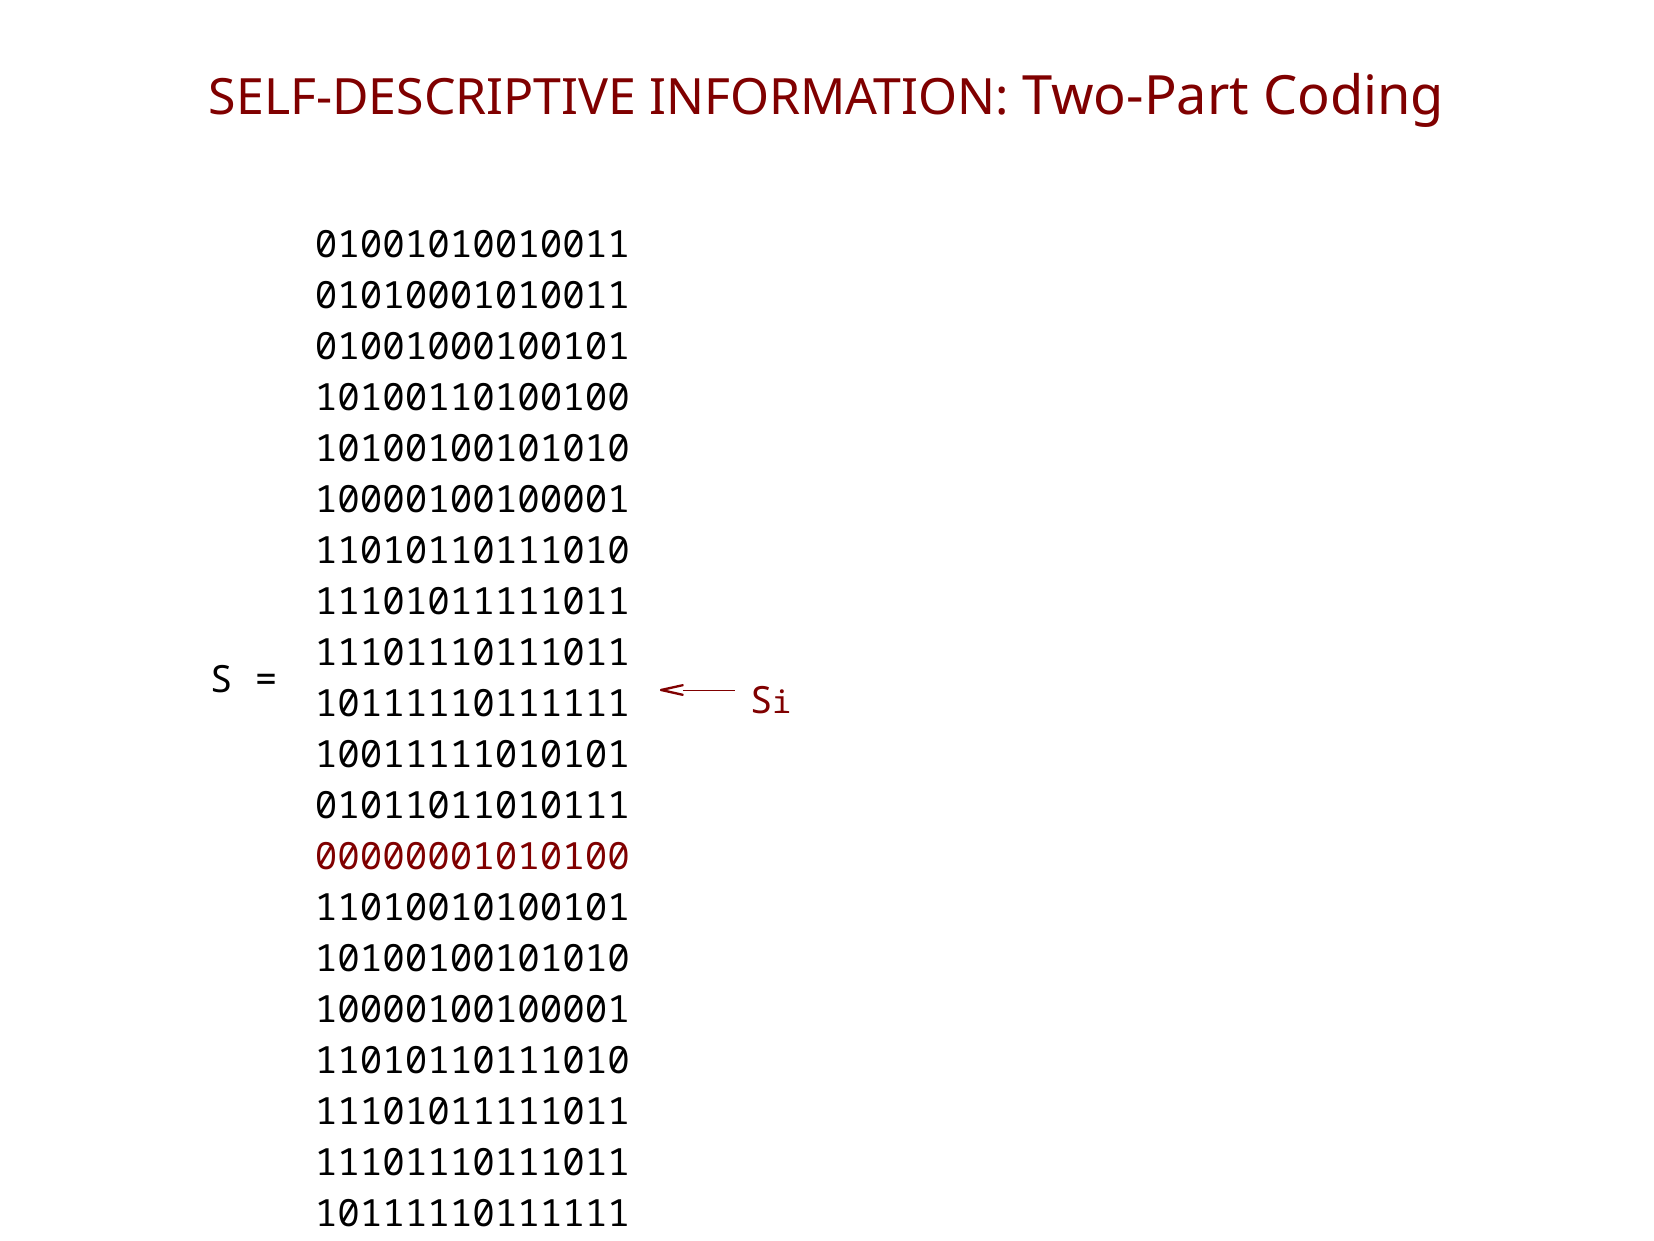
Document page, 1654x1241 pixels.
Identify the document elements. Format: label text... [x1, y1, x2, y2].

text_box Si [735, 665, 811, 719]
title SELF-DESCRIPTIVE INFORMATION: Two-Part Coding [82, 62, 1571, 125]
text_box S = [195, 645, 300, 698]
text_box 01001010010011 01010001010011 01001000100101 10100110100100 10100100101010 10000100100001 11010110111010 11101011111011 11101110111011 10111110111111 10011111010101 01011011010111 00000001010100 11010010100101 10100100101010 10000100100001 11010110111010 11101011111011 11101110111011 10111110111111 10100100101010 10000100100001 11010110111010 11101011111011 11101110111011 10111110111111 10100100101010 10000100100001 11010110111010 11101011111011 11101110111011 10111110111111 [300, 210, 646, 1241]
